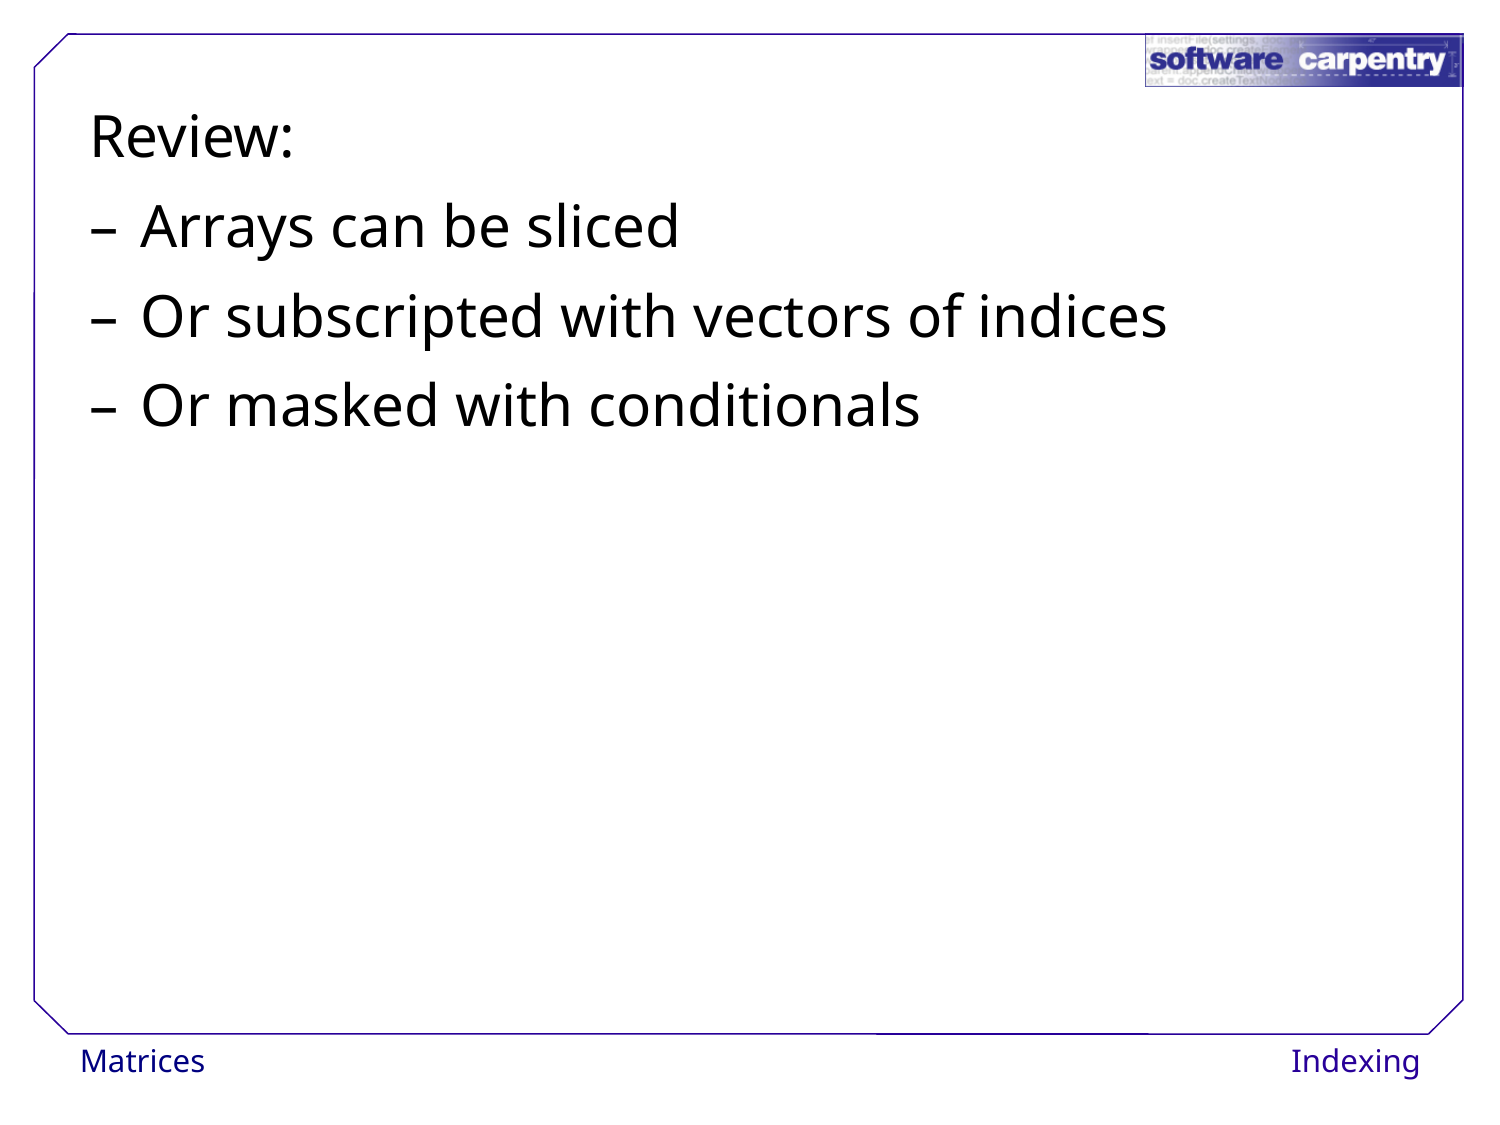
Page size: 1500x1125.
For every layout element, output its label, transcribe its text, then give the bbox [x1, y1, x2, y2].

list Review: – Arrays can be sliced – Or subscripted with vectors of indices – Or masked with conditionals [75, 99, 1426, 1013]
picture [1145, 33, 1464, 87]
